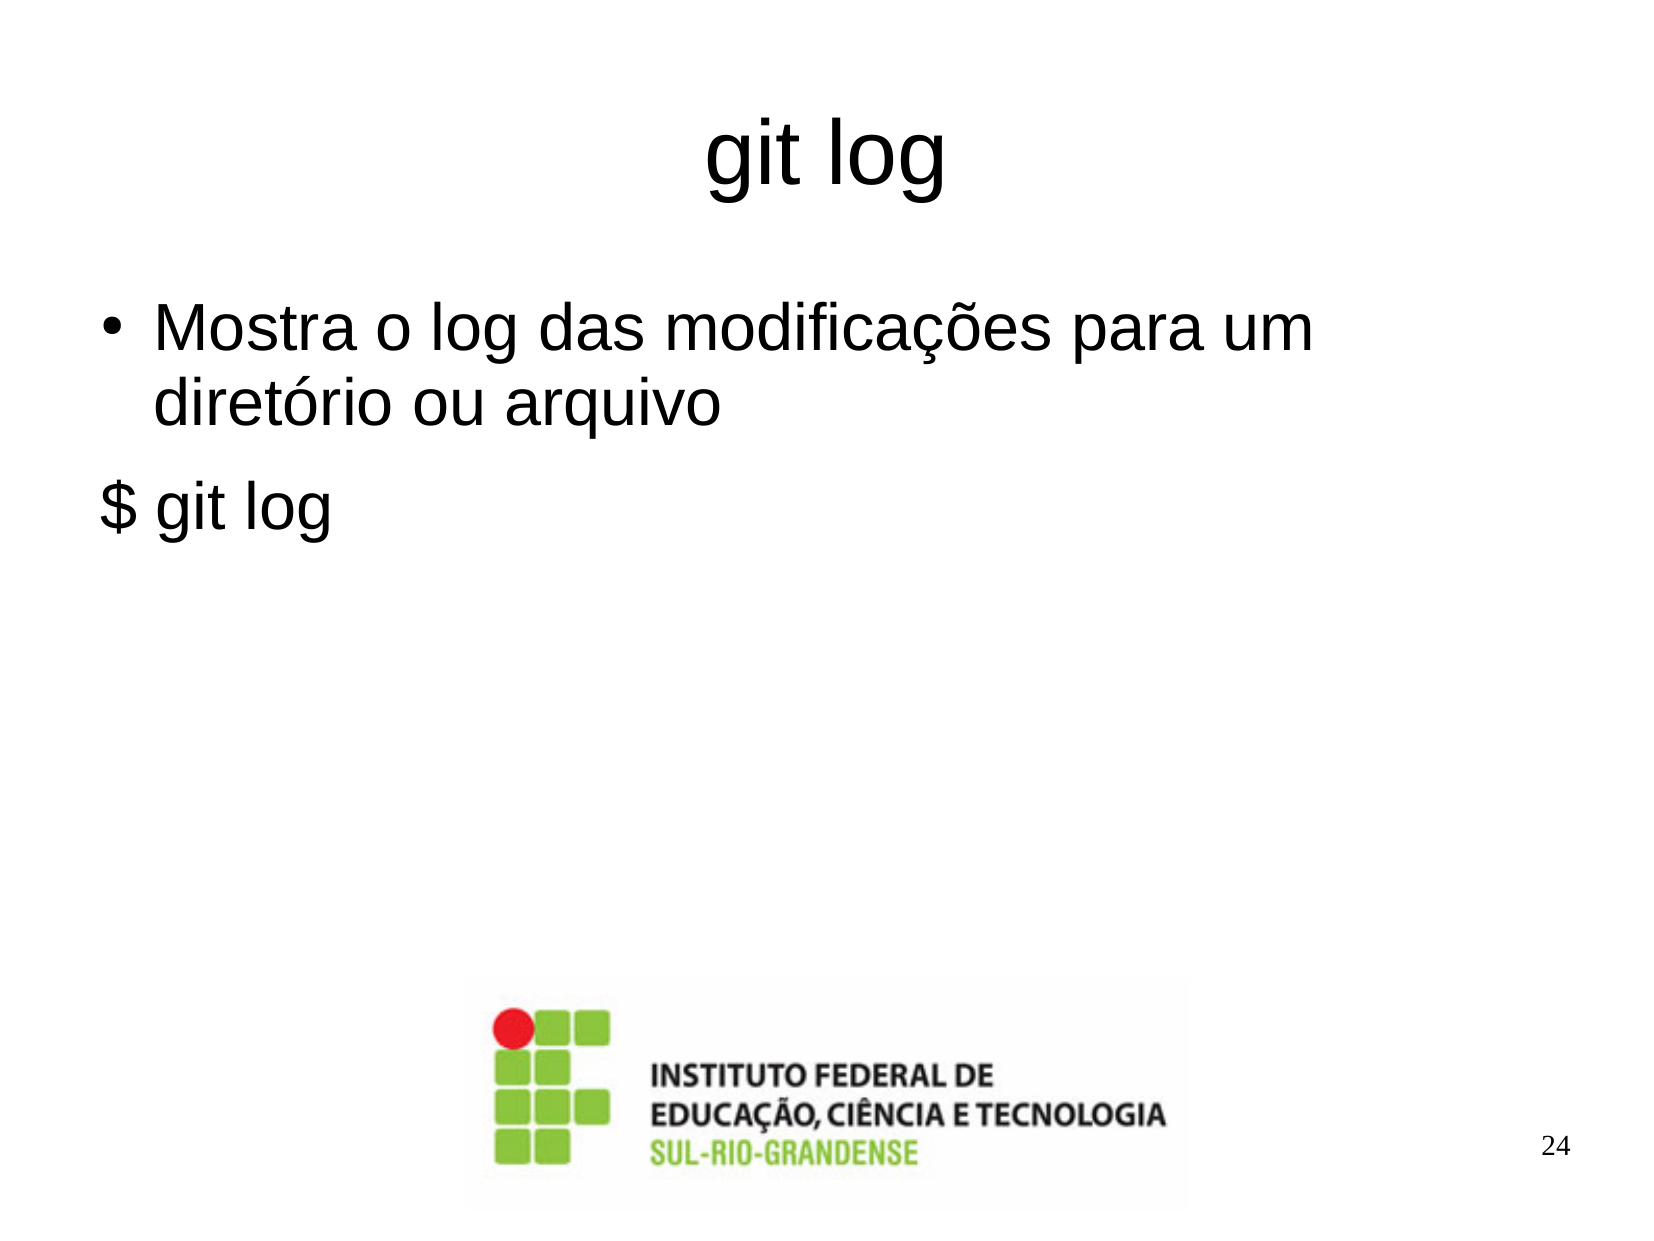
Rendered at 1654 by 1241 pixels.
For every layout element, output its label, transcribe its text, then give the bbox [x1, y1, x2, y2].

title git log [82, 56, 1571, 250]
picture [465, 1094, 1189, 1211]
list Mostra o log das modificações para um diretório ou arquivo $ git log [82, 290, 1571, 1094]
